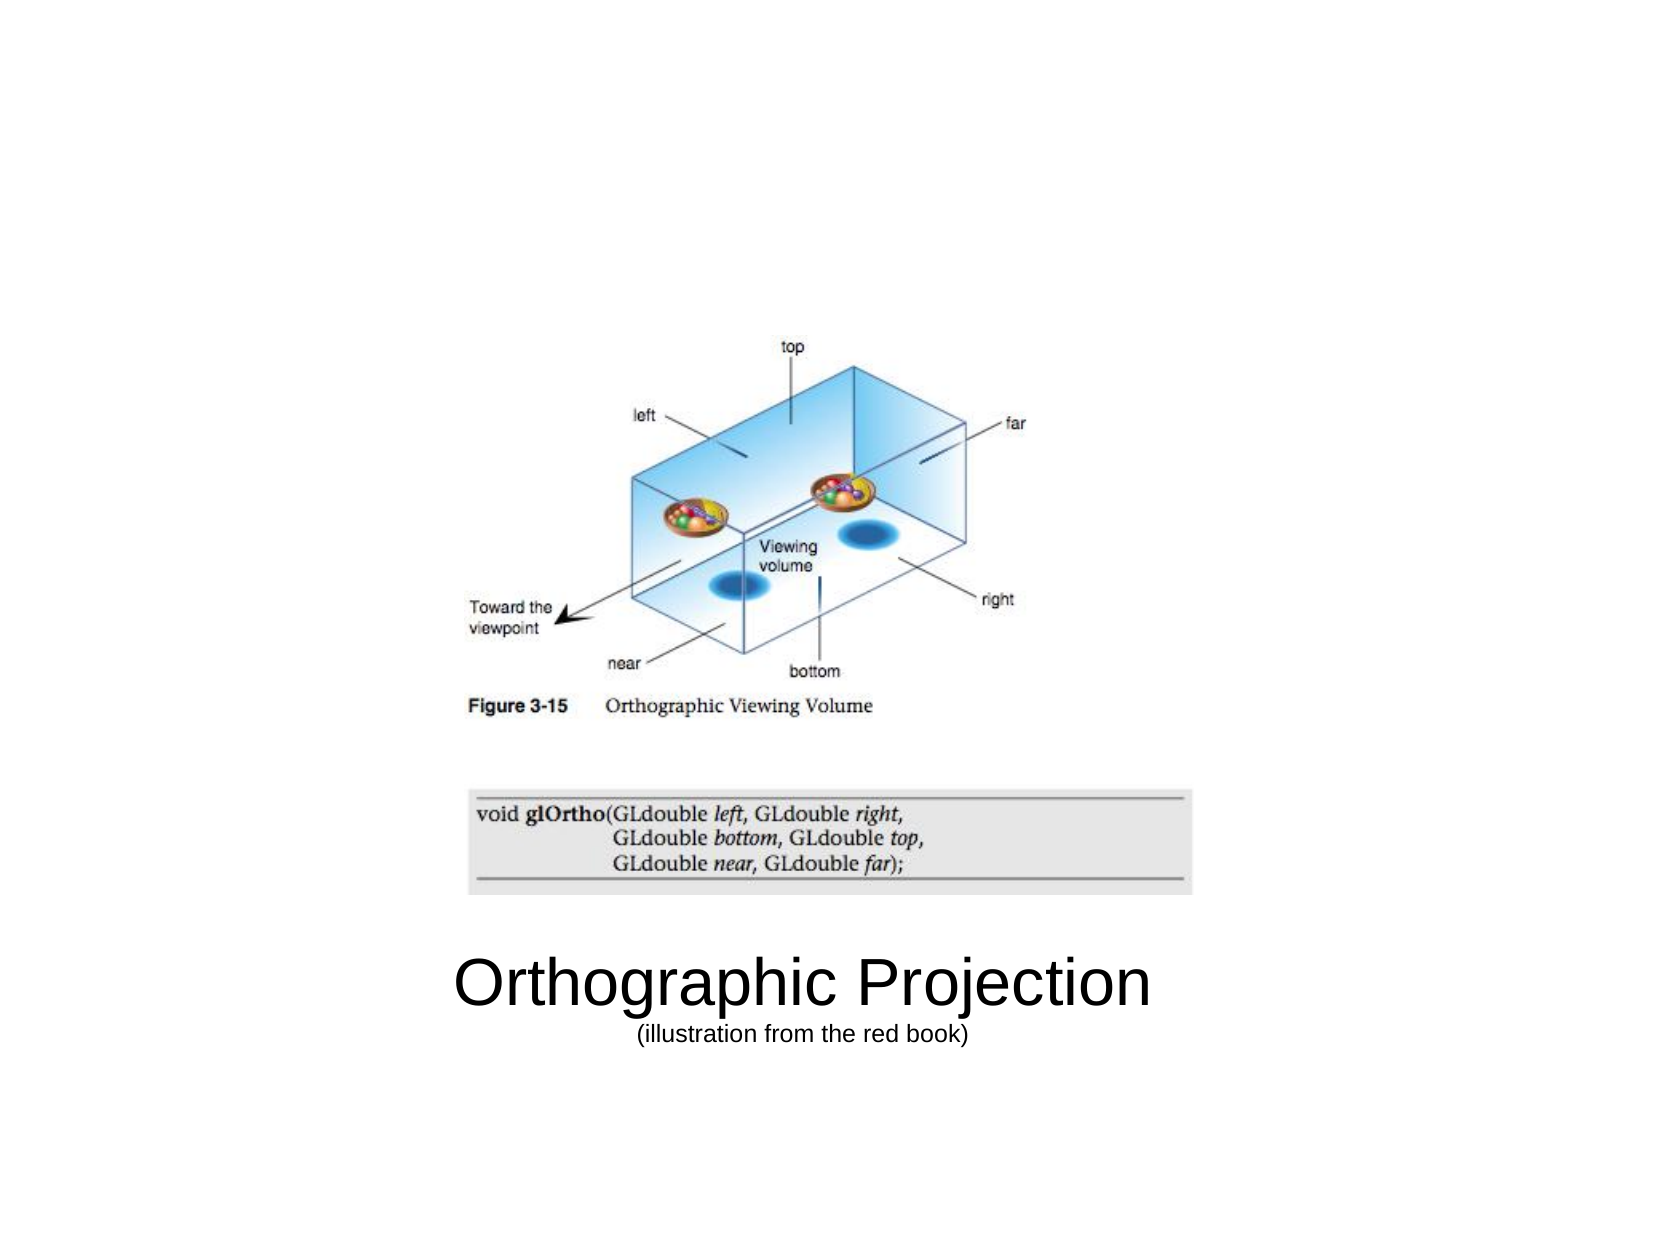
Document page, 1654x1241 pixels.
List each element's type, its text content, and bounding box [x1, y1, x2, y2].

picture [464, 335, 1194, 895]
subtitle Orthographic Projection (illustration from the red book) [59, 945, 1548, 1123]
